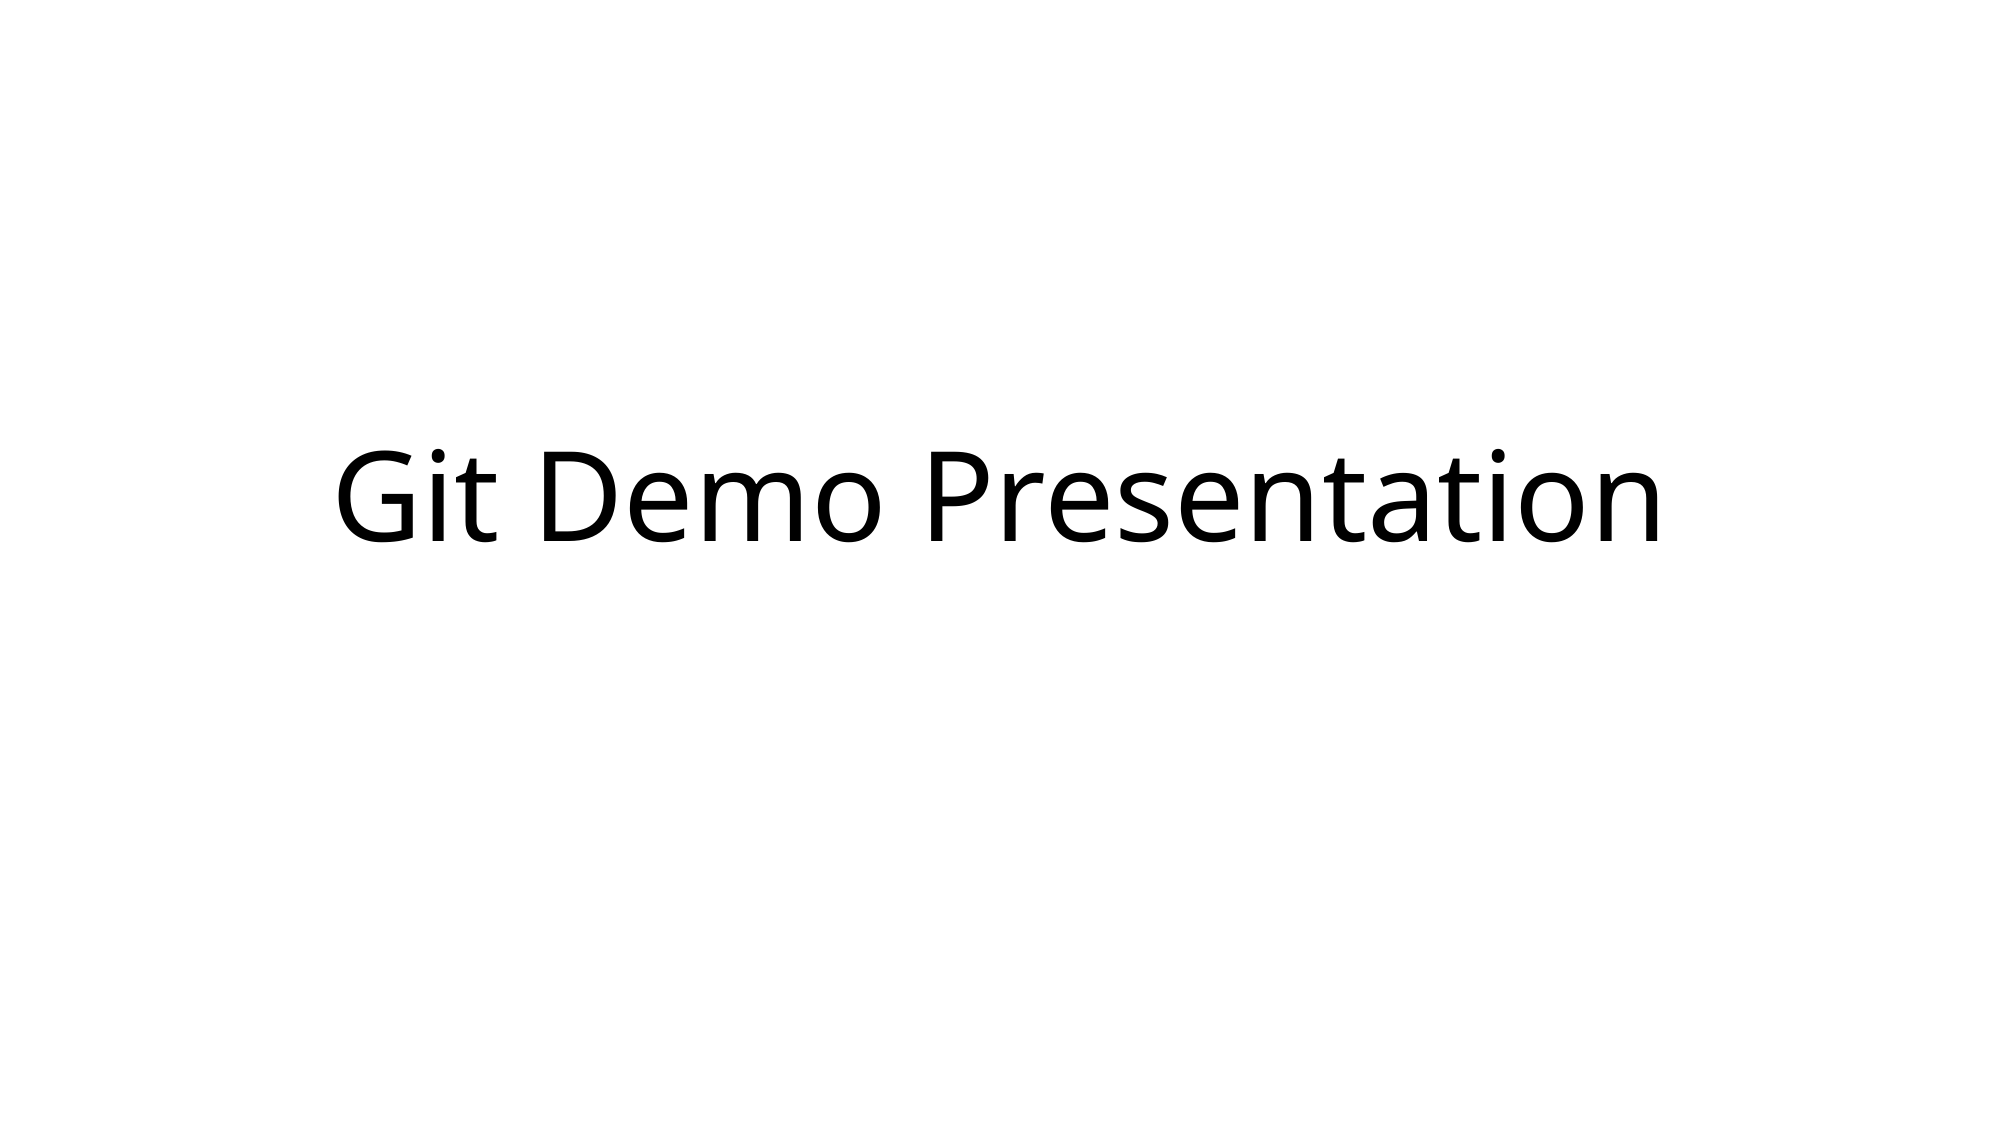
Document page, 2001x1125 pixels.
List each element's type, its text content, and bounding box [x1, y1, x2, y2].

title Git Demo Presentation [249, 184, 1750, 576]
